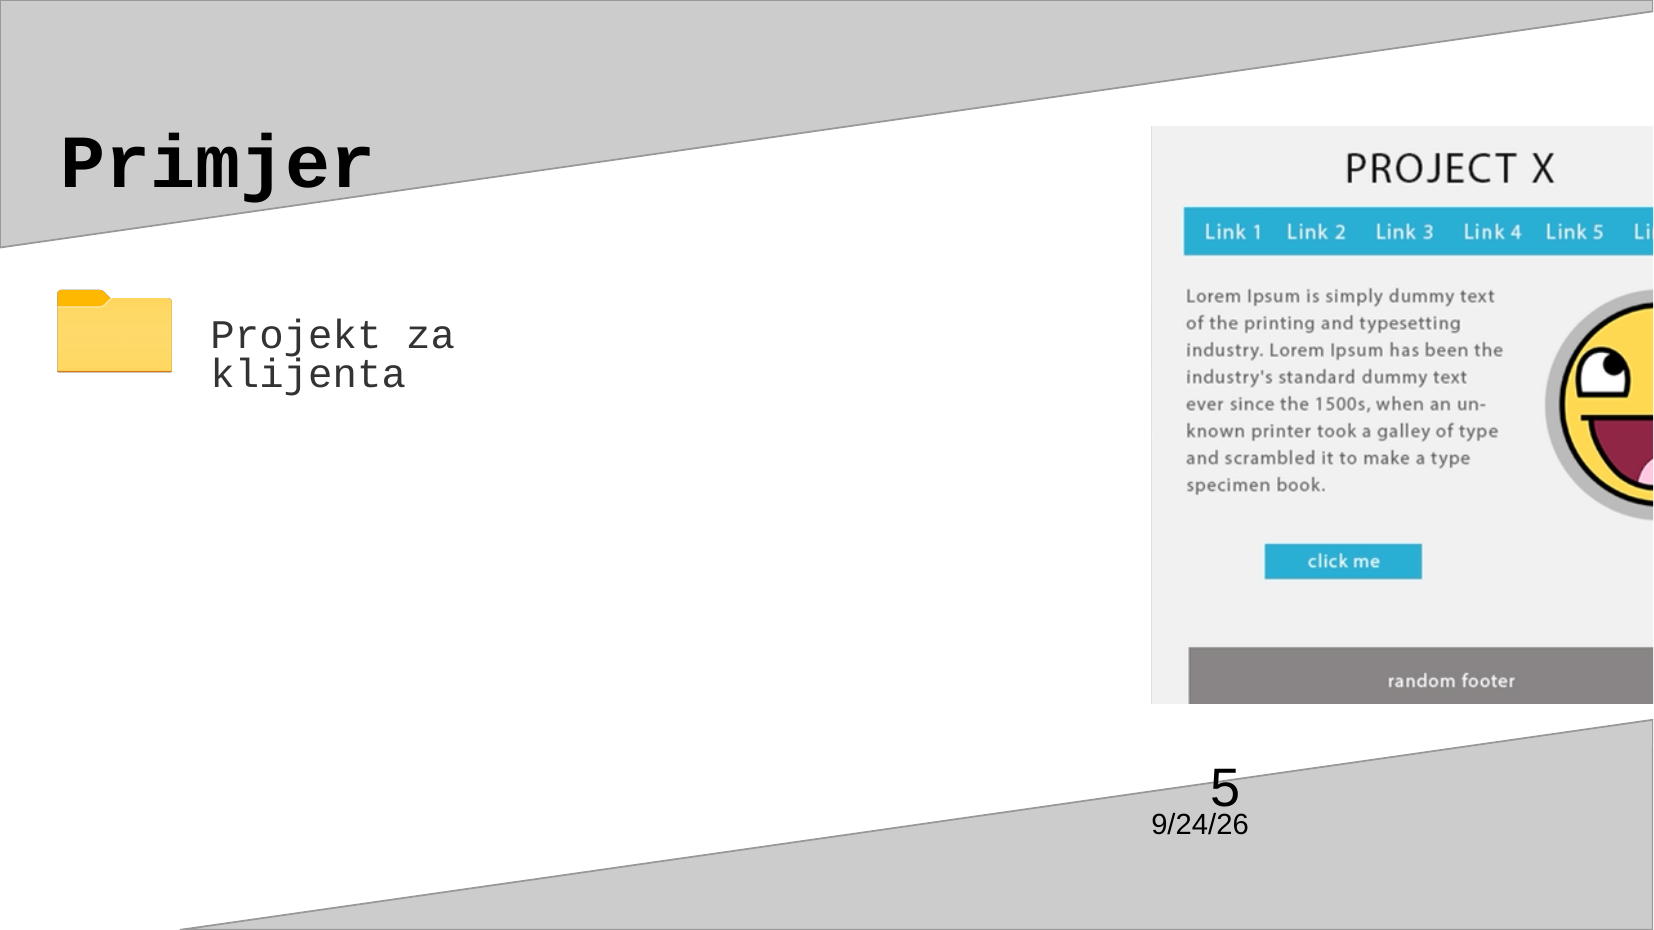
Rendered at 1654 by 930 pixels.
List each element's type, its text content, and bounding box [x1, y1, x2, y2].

text_box Primjer [60, 112, 1538, 203]
text_box [1210, 752, 1624, 817]
list Projekt za klijenta [210, 317, 672, 397]
picture [49, 265, 180, 397]
text_box 7/1/2023 [1151, 805, 1624, 871]
picture [1151, 126, 1654, 704]
